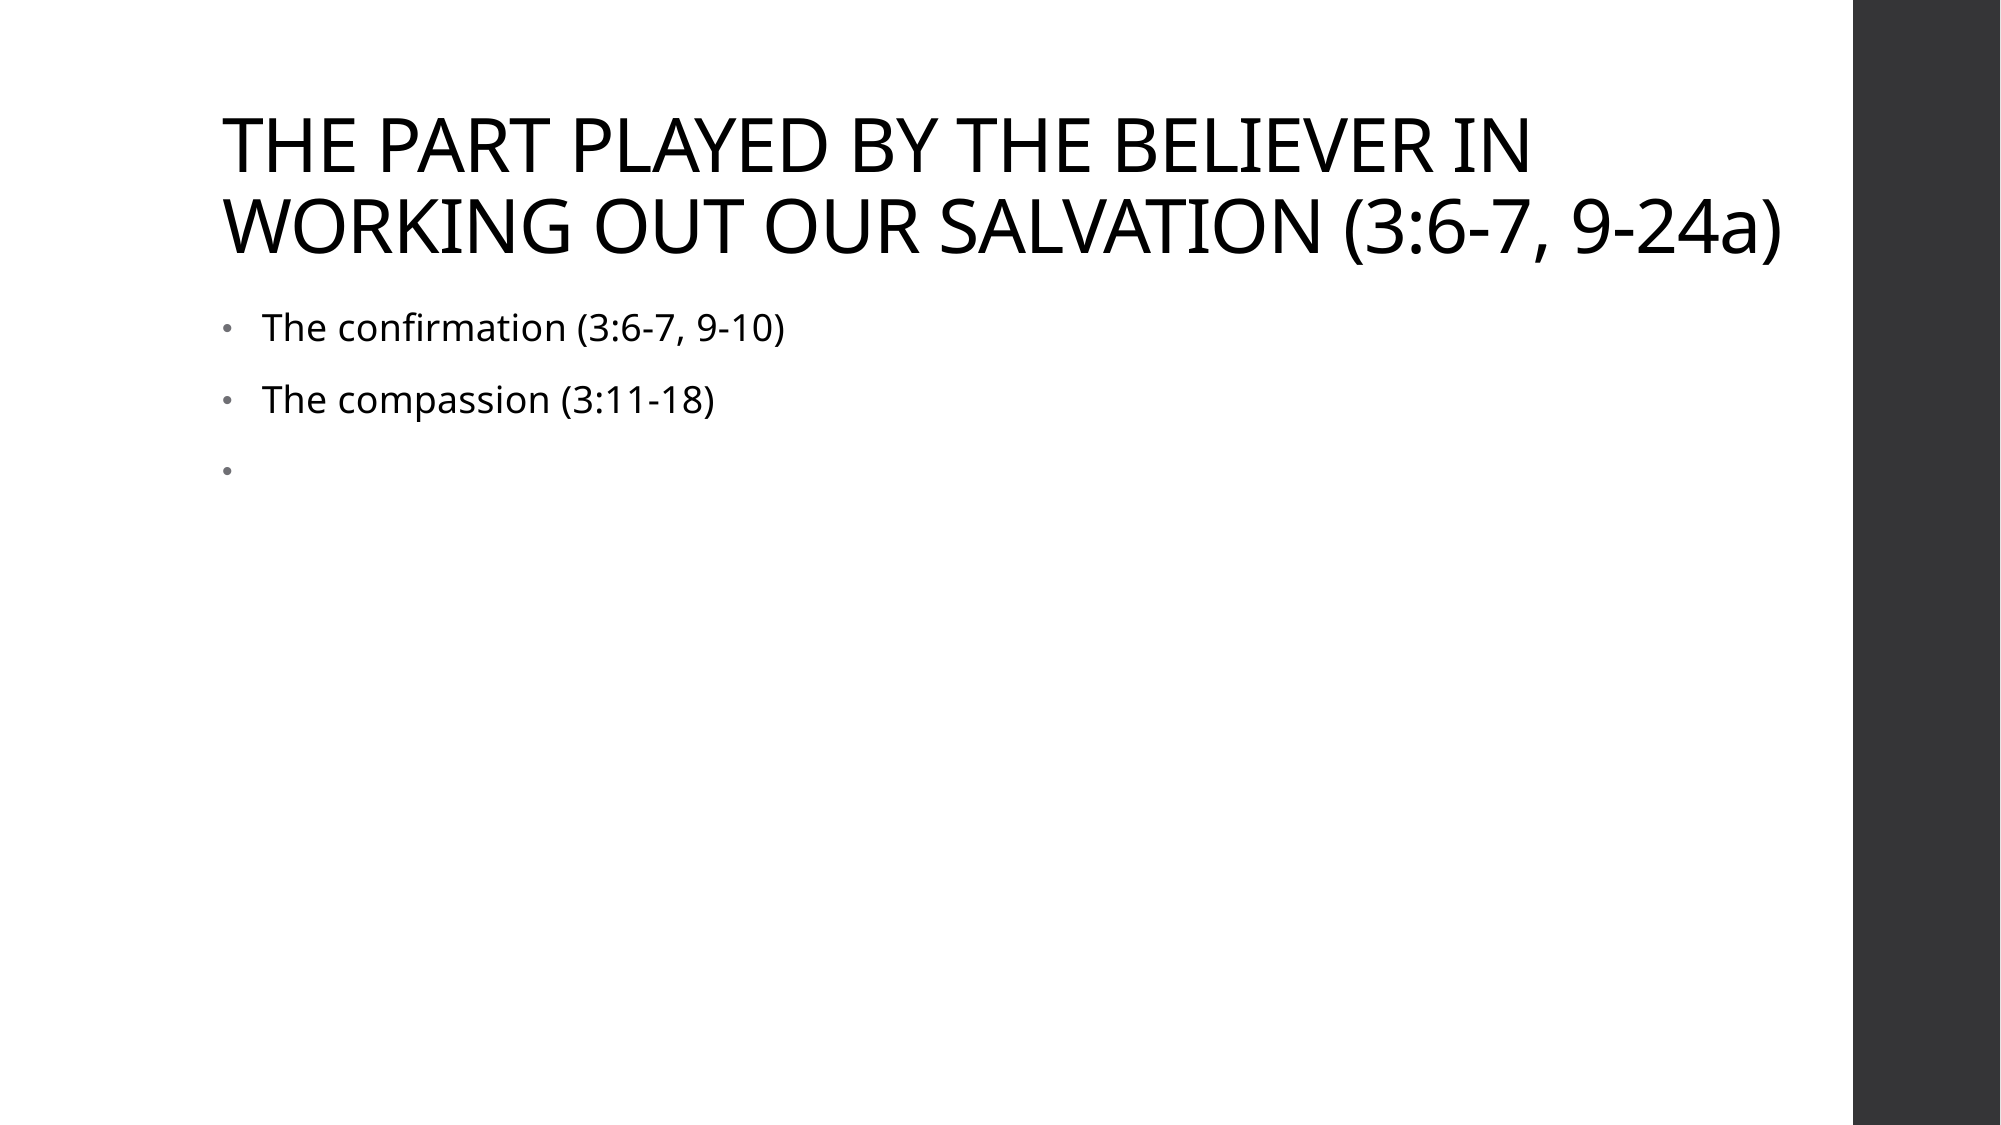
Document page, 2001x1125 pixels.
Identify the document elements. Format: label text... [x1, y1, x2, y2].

title THE PART PLAYED BY THE BELIEVER IN WORKING OUT OUR SALVATION (3:6-7, 9-24a) [206, 60, 1797, 278]
list The confirmation (3:6-7, 9-10) The compassion (3:11-18) [206, 299, 1617, 1014]
